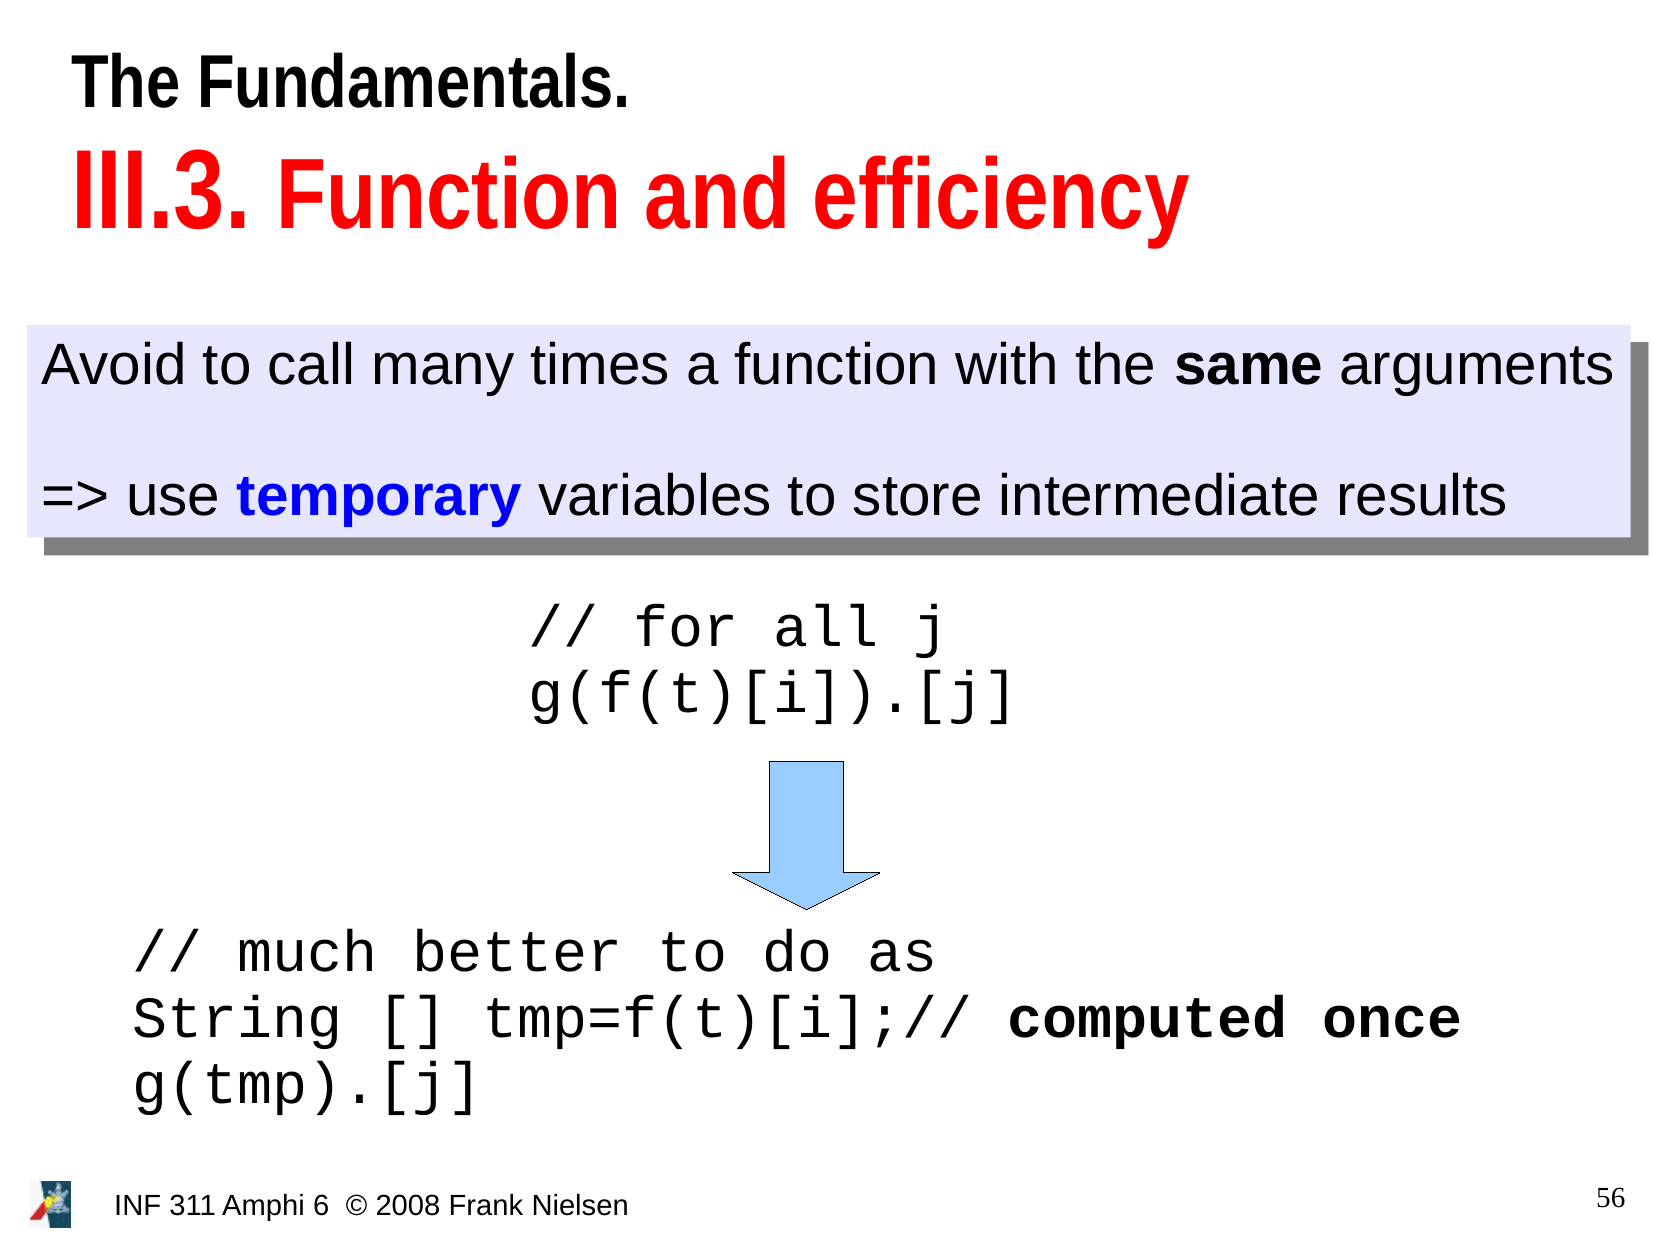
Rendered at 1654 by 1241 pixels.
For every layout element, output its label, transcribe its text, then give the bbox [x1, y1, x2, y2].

text_box [732, 761, 880, 910]
text_box // for all j g(f(t)[i]).[j] [513, 590, 1034, 731]
text_box Avoid to call many times a function with the same arguments => use temporary variables to store intermediate results [27, 324, 1631, 538]
picture [29, 1181, 71, 1228]
text_box // much better to do as String [] tmp=f(t)[i];// computed once g(tmp).[j] [118, 915, 1478, 1123]
text_box The Fundamentals. III.3. Function and efficiency [56, 29, 1206, 259]
